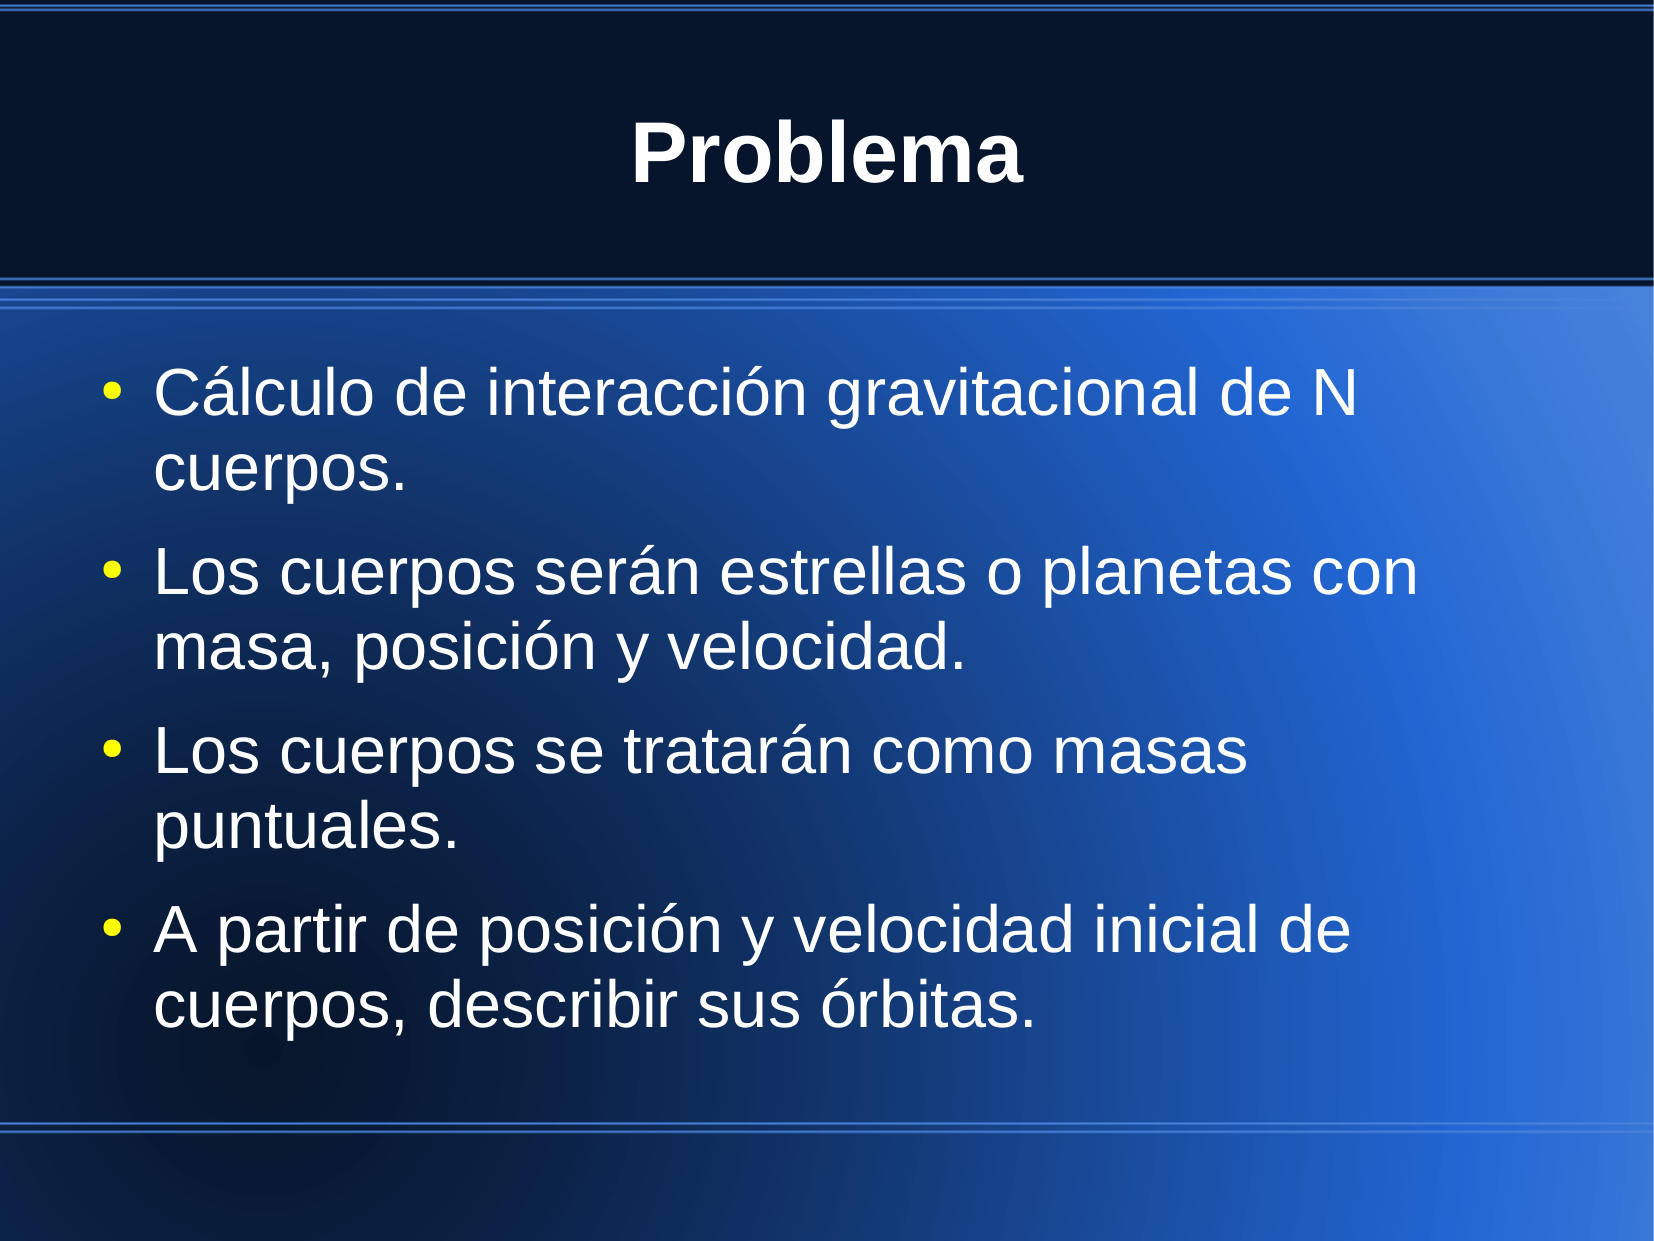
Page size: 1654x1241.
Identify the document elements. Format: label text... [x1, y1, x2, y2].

picture [0, 0, 1654, 1241]
list Cálculo de interacción gravitacional de N cuerpos. Los cuerpos serán estrellas o planetas con masa, posición y velocidad. Los cuerpos se tratarán como masas puntuales. A partir de posición y velocidad inicial de cuerpos, describir sus órbitas. [82, 355, 1571, 1075]
title Problema [82, 49, 1571, 257]
